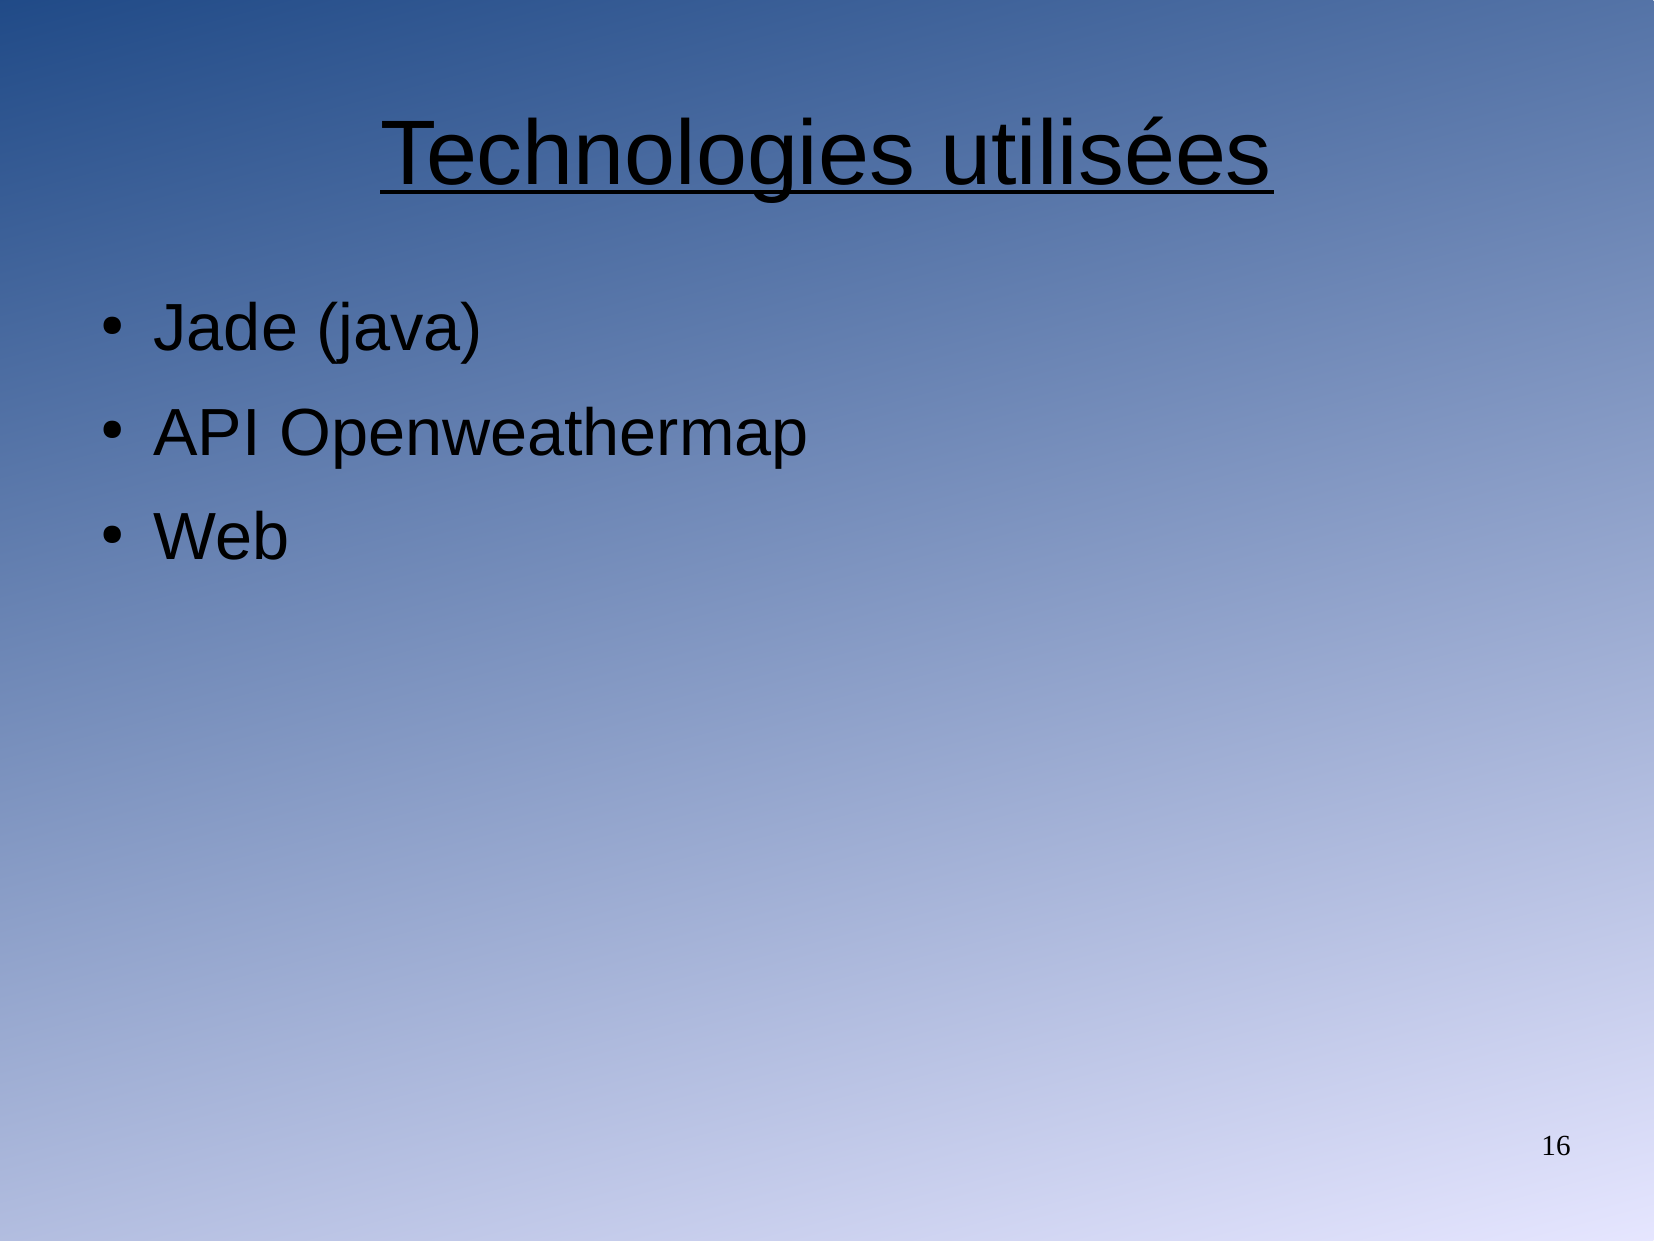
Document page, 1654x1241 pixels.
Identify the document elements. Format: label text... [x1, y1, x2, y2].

list Jade (java) API Openweathermap Web [82, 290, 1571, 1010]
title Technologies utilisées [82, 49, 1571, 257]
